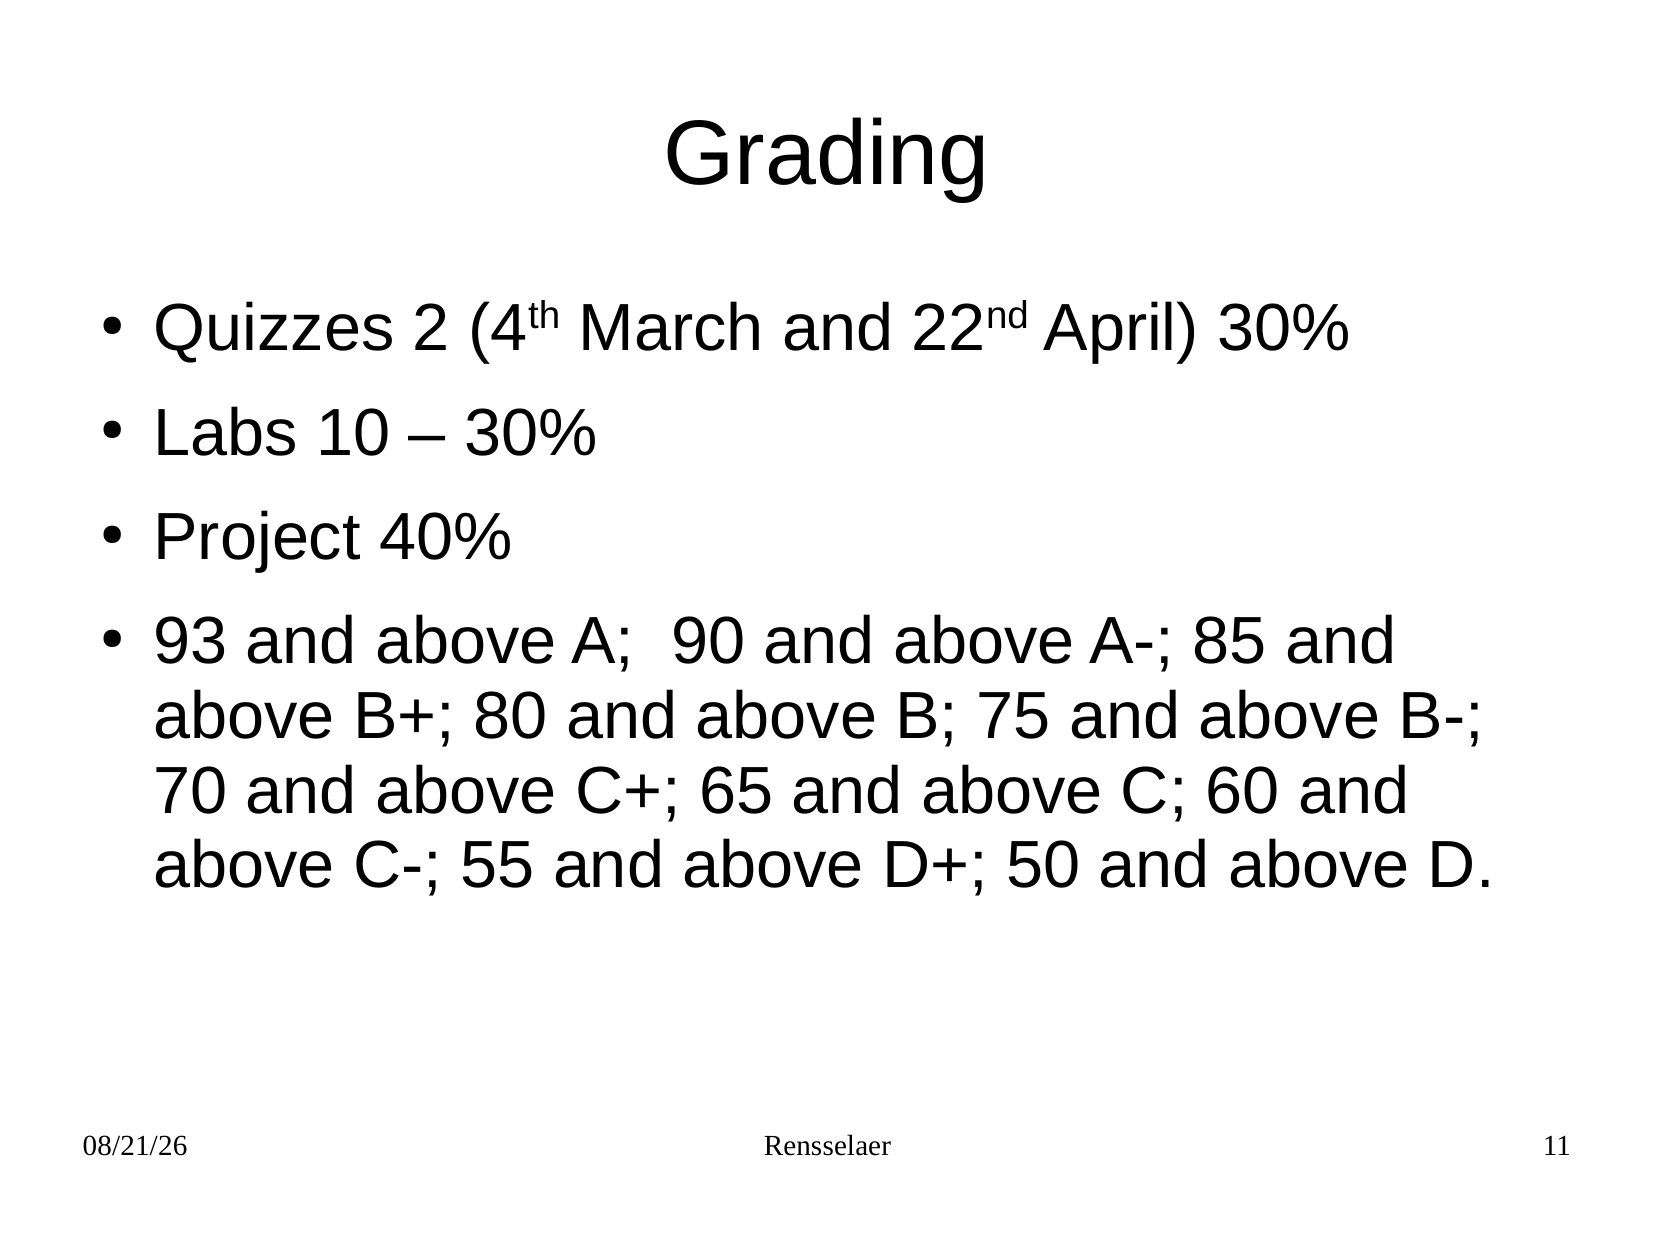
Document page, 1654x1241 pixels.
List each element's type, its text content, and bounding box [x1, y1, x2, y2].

title Grading [82, 49, 1571, 257]
list Quizzes 2 (4th March and 22nd April) 30% Labs 10 – 30% Project 40% 93 and above A; 90 and above A-; 85 and above B+; 80 and above B; 75 and above B-; 70 and above C+; 65 and above C; 60 and above C-; 55 and above D+; 50 and above D. [82, 290, 1571, 1010]
